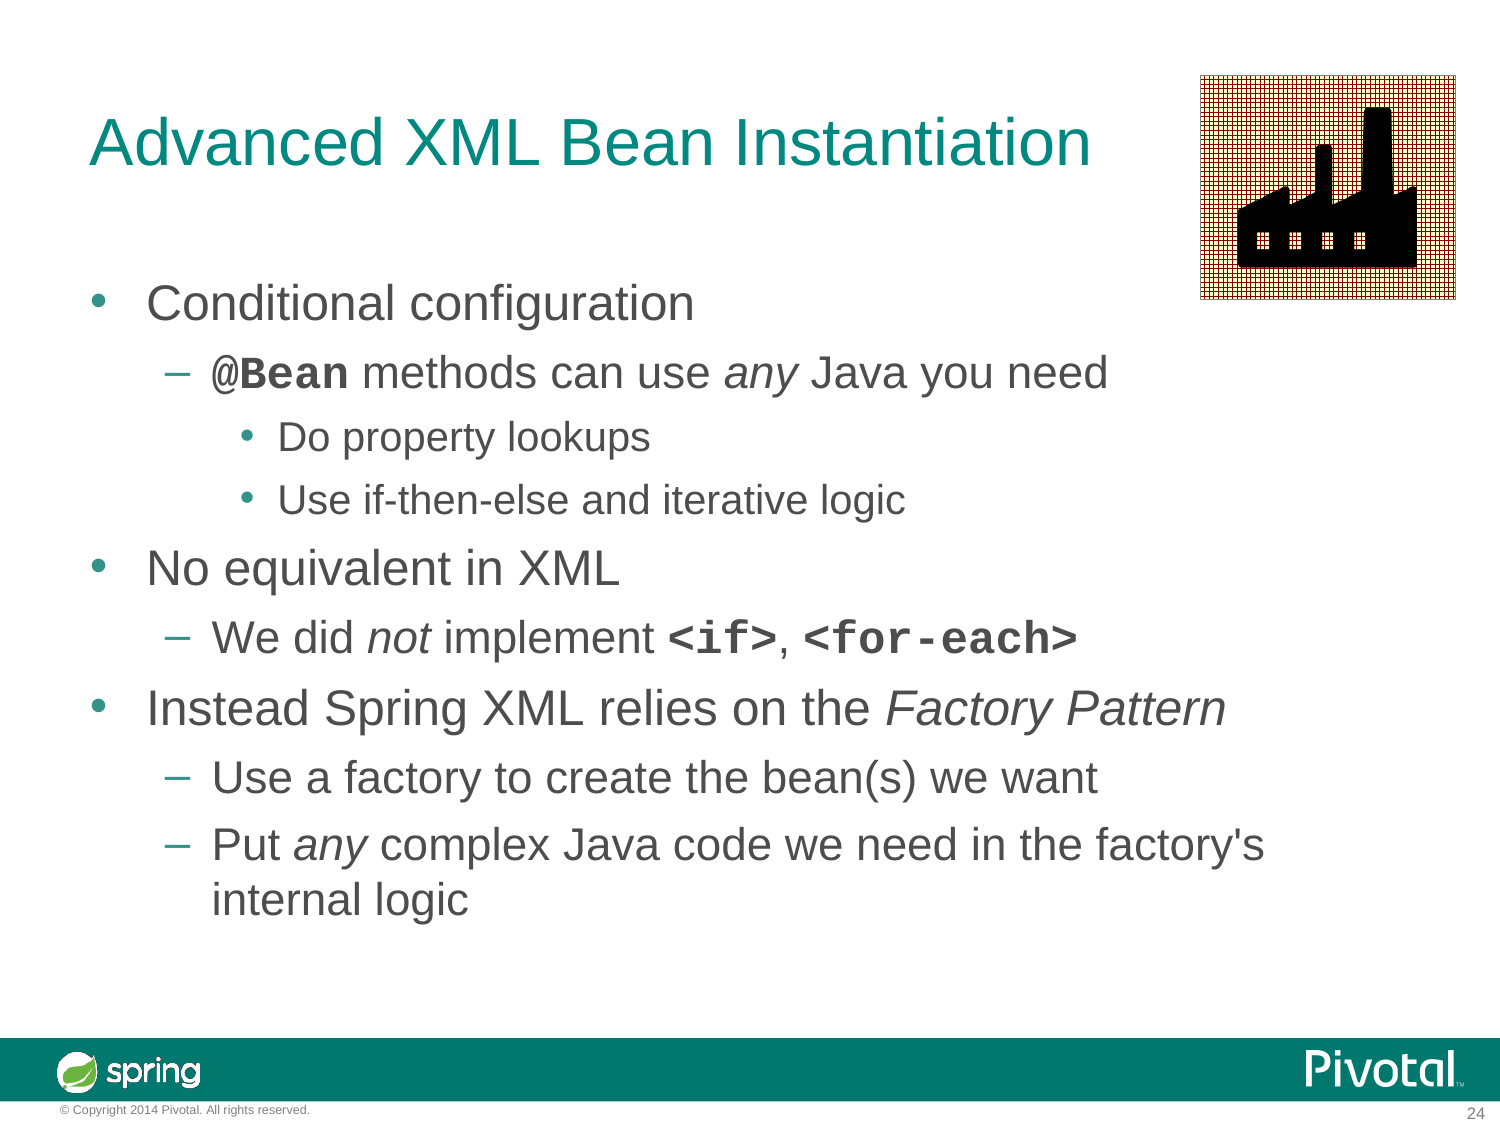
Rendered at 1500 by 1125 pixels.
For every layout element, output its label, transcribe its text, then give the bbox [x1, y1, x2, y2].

list Conditional configuration @Bean methods can use any Java you need Do property lookups Use if-then-else and iterative logic No equivalent in XML We did not implement <if>, <for-each> Instead Spring XML relies on the Factory Pattern Use a factory to create the bean(s) we want Put any complex Java code we need in the factory's internal logic [75, 262, 1426, 1005]
text_box [1417, 75, 1456, 300]
picture [1306, 1050, 1464, 1087]
title Advanced XML Bean Instantiation [75, 45, 1426, 233]
picture [32, 1041, 210, 1103]
text_box [1200, 233, 1238, 262]
picture [1238, 107, 1417, 268]
